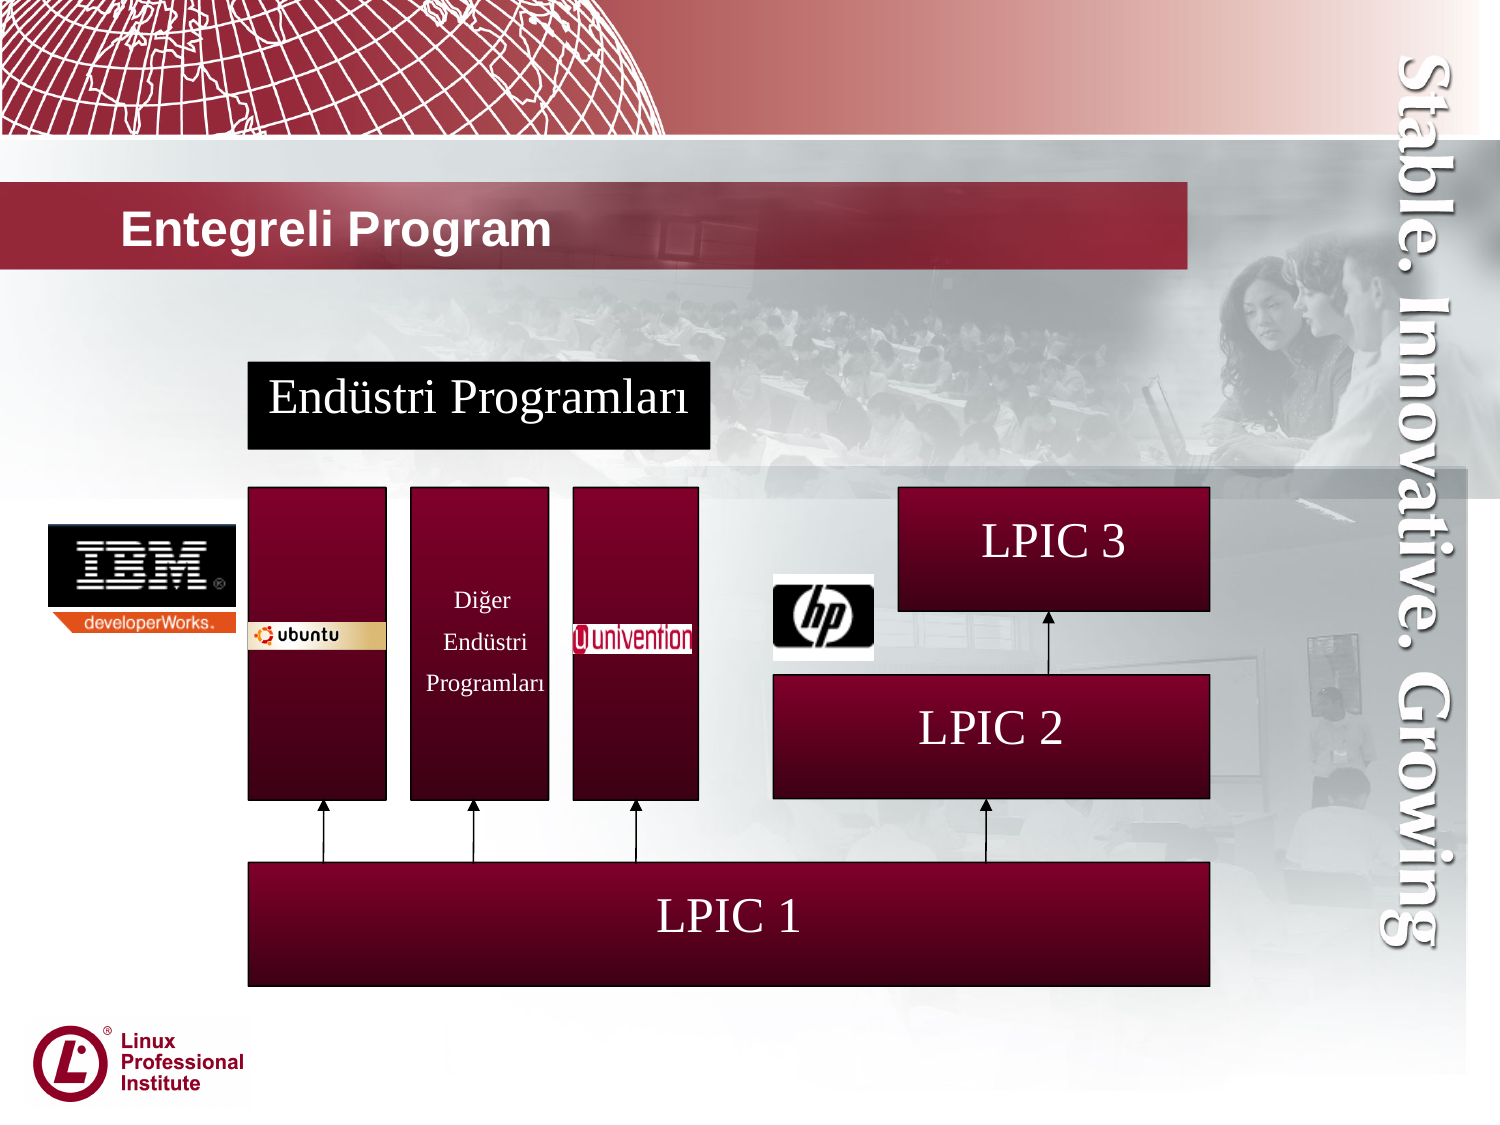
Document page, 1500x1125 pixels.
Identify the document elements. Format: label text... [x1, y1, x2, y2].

text_box LPIC 3 [898, 487, 1210, 612]
text_box Diğer Endüstri Programları [410, 487, 549, 801]
text_box [248, 487, 386, 622]
text_box Entegreli Program [105, 180, 1407, 282]
text_box [248, 651, 386, 801]
text_box [573, 487, 699, 801]
text_box LPIC 1 [248, 862, 1210, 987]
text_box Endüstri Programları [248, 362, 710, 449]
picture [0, 0, 1500, 1113]
text_box LPIC 2 [773, 674, 1210, 799]
